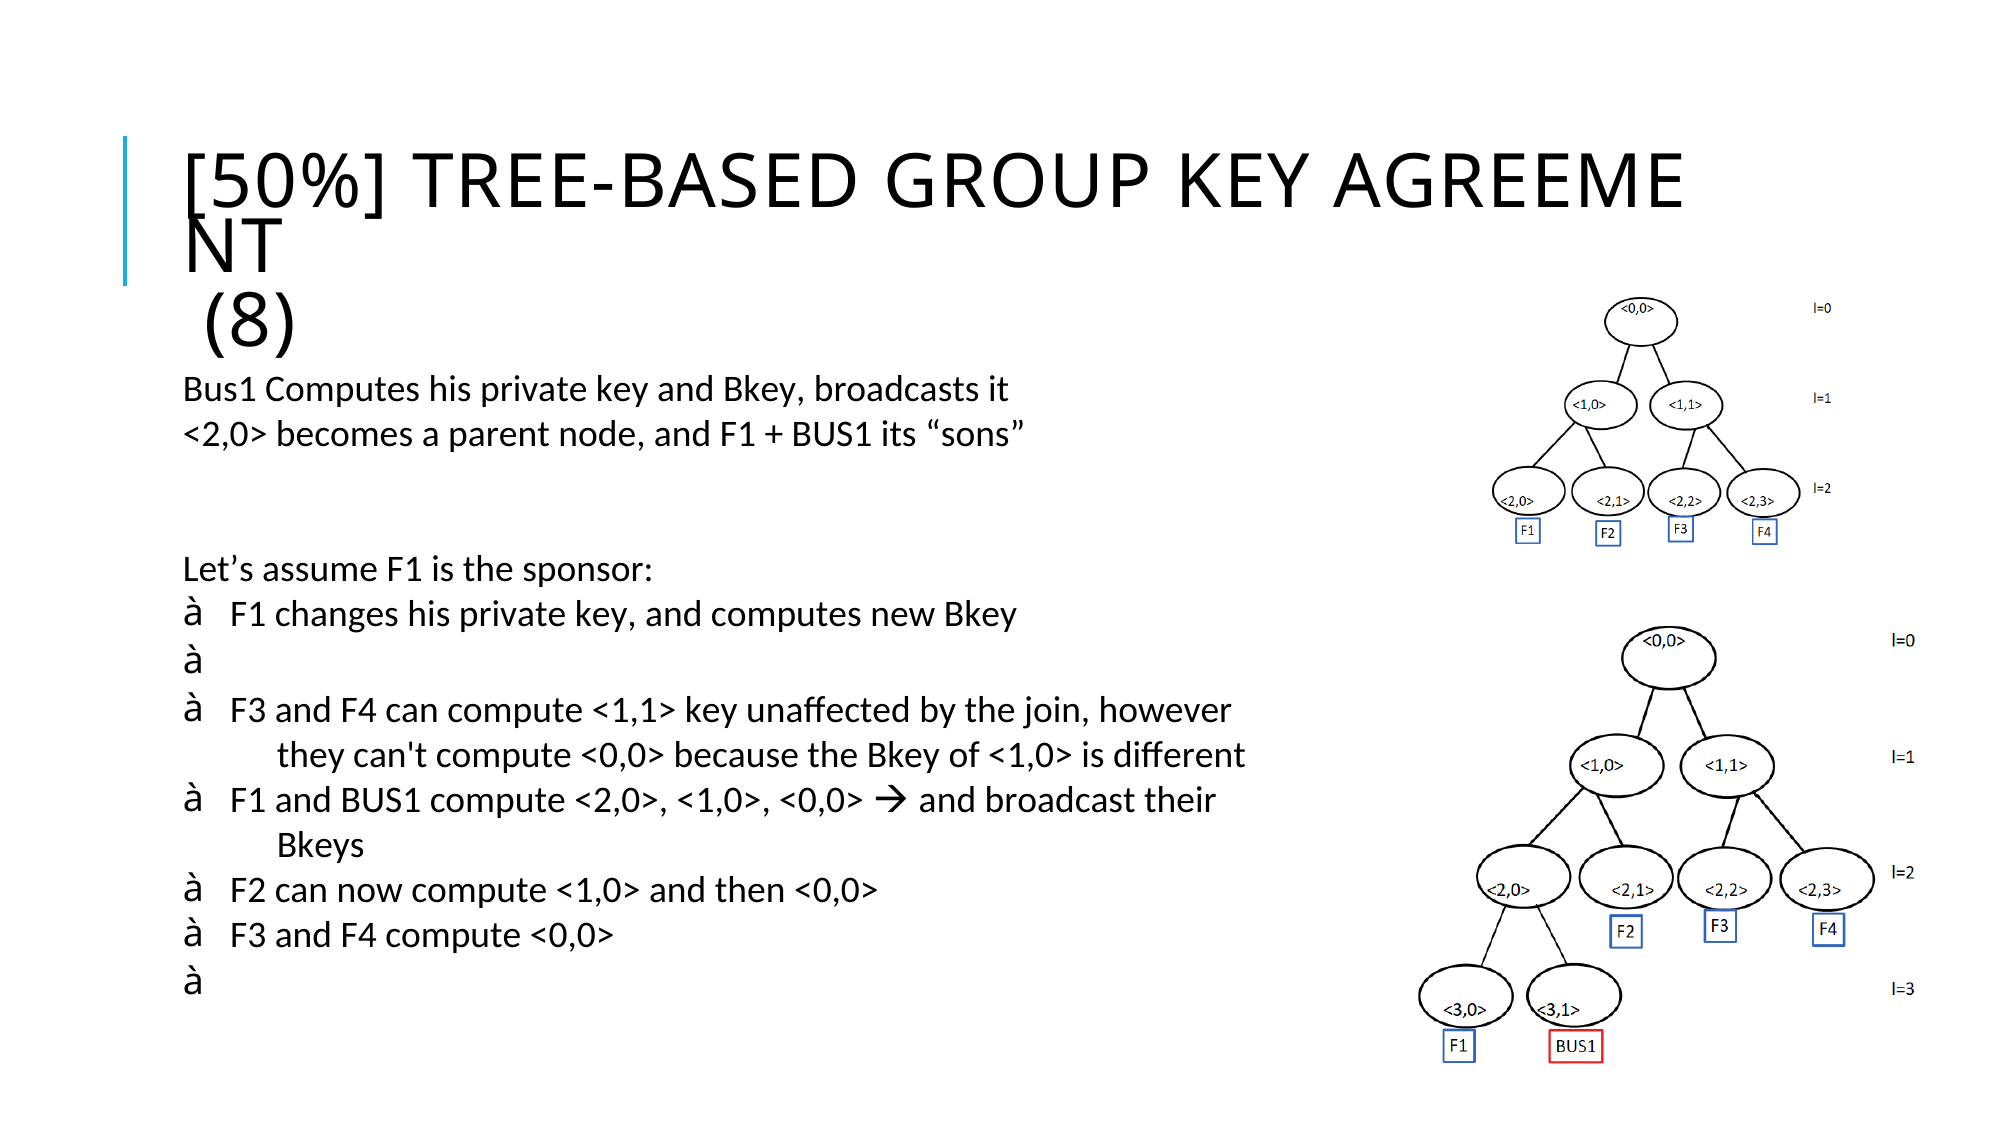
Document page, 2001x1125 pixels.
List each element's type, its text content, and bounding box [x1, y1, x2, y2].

picture [1462, 265, 1863, 569]
text_box Bus1 Computes his private key and Bkey, broadcasts it <2,0> becomes a parent node, and F1 + BUS1 its “sons” Let’s assume F1 is the sponsor: F1 changes his private key, and computes new Bkey F3 and F4 can compute <1,1> key unaffected by the join, however they can't compute <0,0> because the Bkey of <1,0> is different F1 and BUS1 compute <2,0>, <1,0>, <0,0>  and broadcast their Bkeys F2 can now compute <1,0> and then <0,0> F3 and F4 compute <0,0> [168, 356, 1288, 1008]
picture [1404, 607, 1921, 1081]
title [50%] Tree-based Group Key Agreement (8) [168, 96, 1763, 343]
